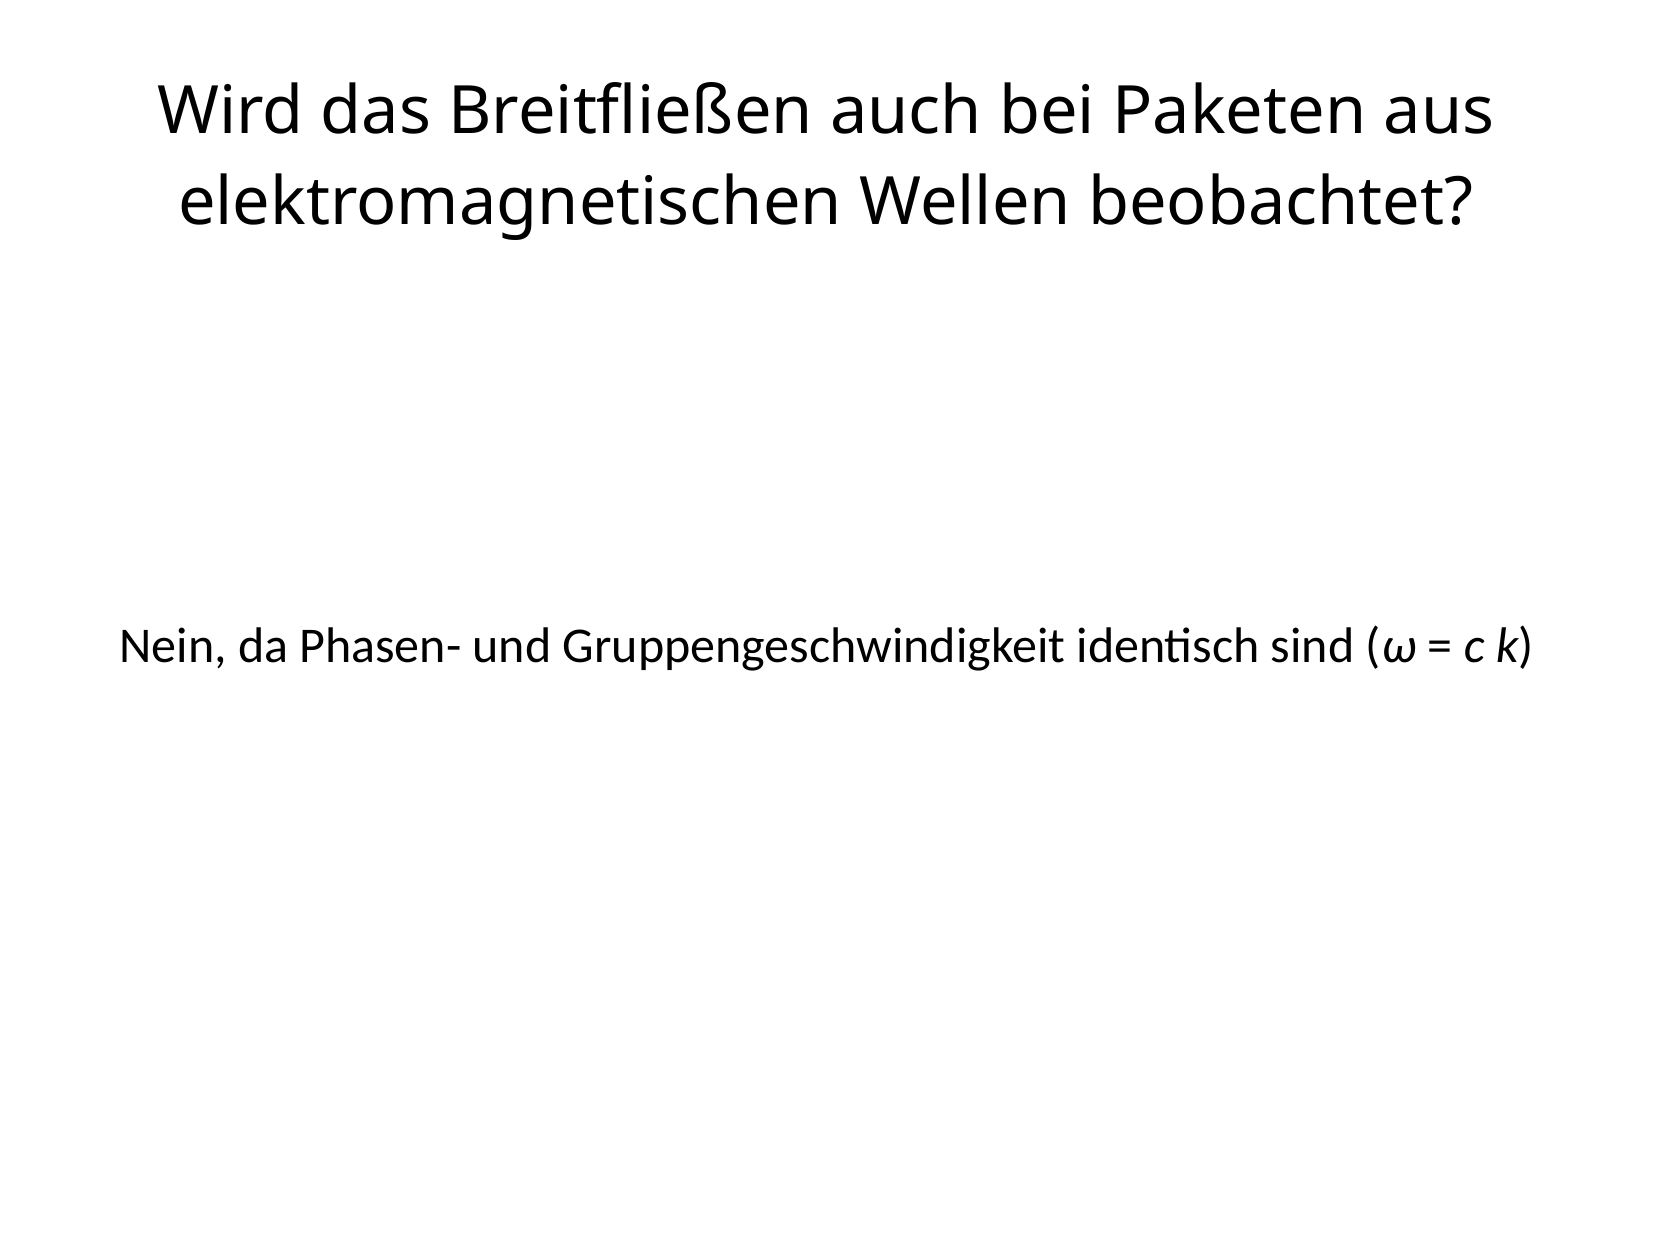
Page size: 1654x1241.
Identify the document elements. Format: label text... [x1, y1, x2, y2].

title Wird das Breitfließen auch bei Paketen aus elektromagnetischen Wellen beobachtet? [82, 49, 1571, 257]
subtitle Nein, da Phasen- und Gruppengeschwindigkeit identisch sind (ω = c k) [82, 290, 1571, 1010]
